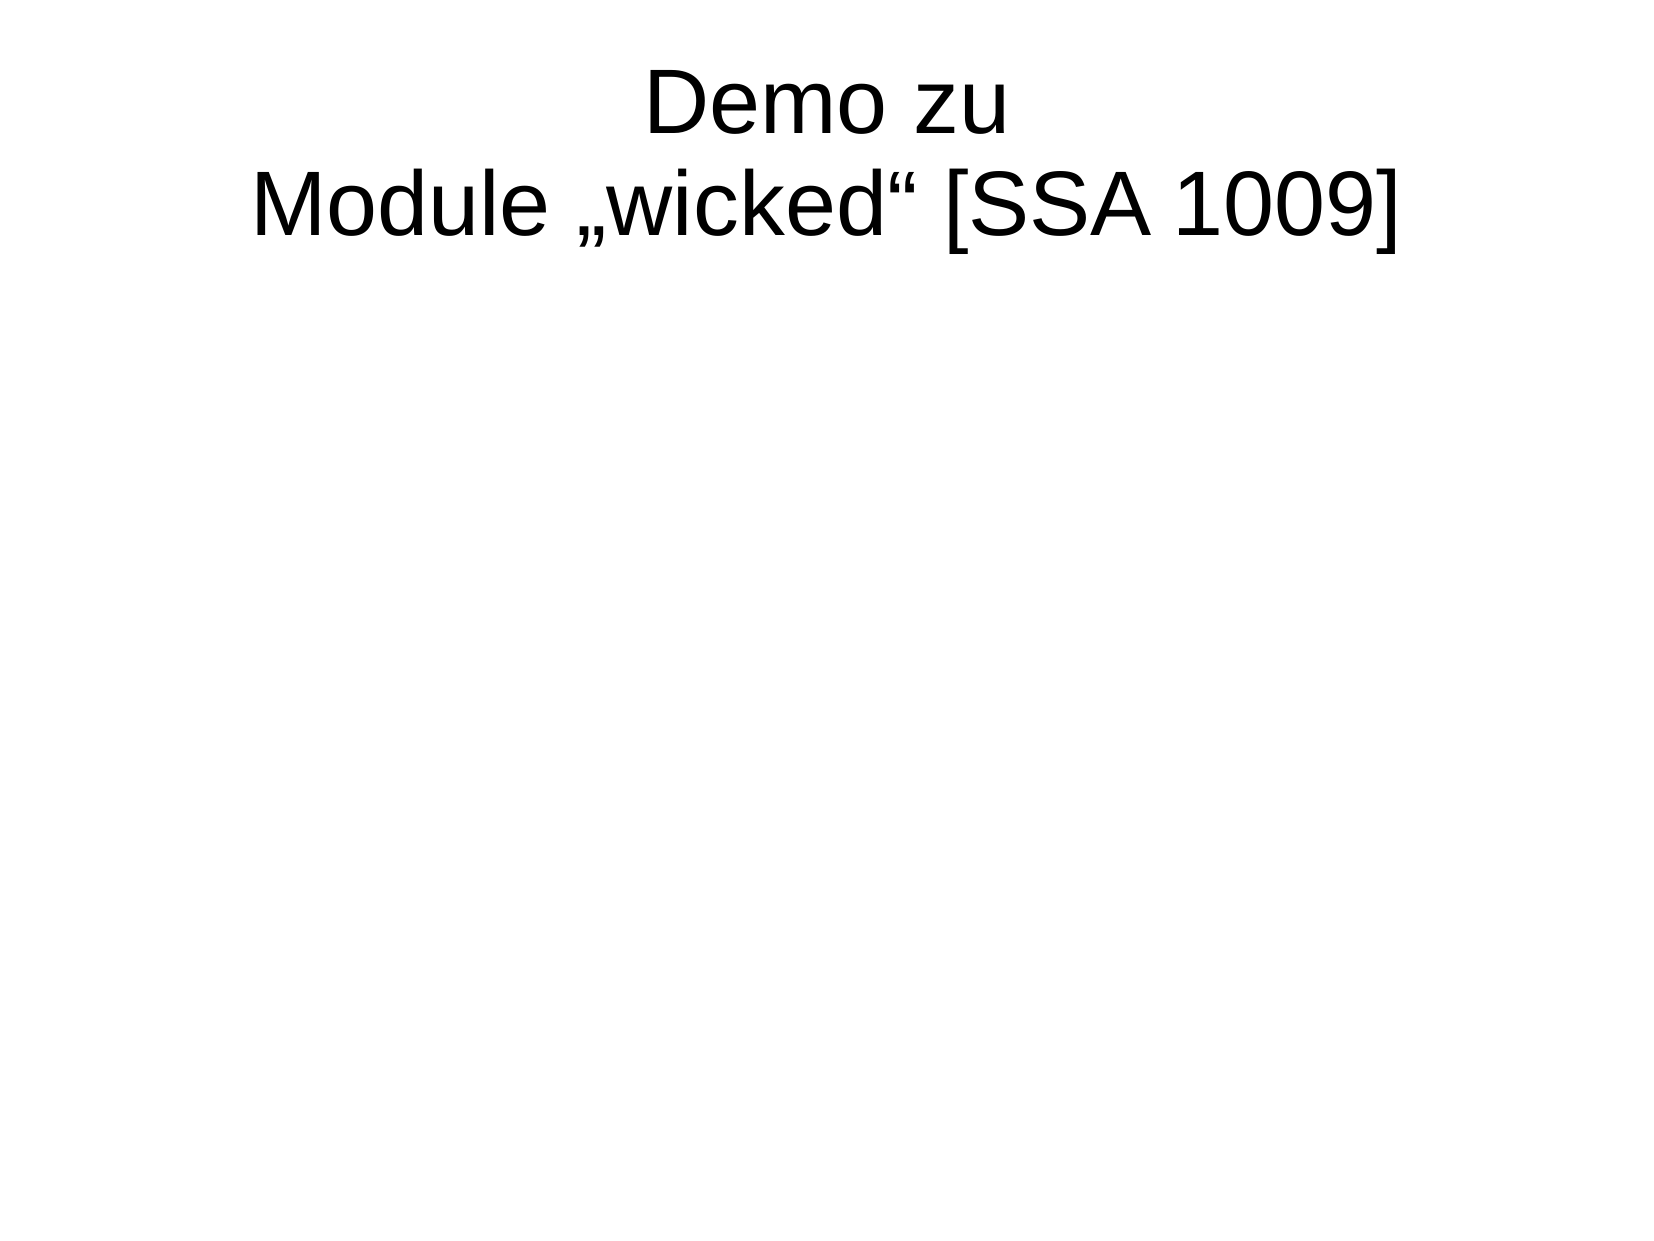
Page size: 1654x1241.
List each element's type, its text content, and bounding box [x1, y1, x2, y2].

title Demo zu Module „wicked“ [SSA 1009] [82, 49, 1571, 257]
